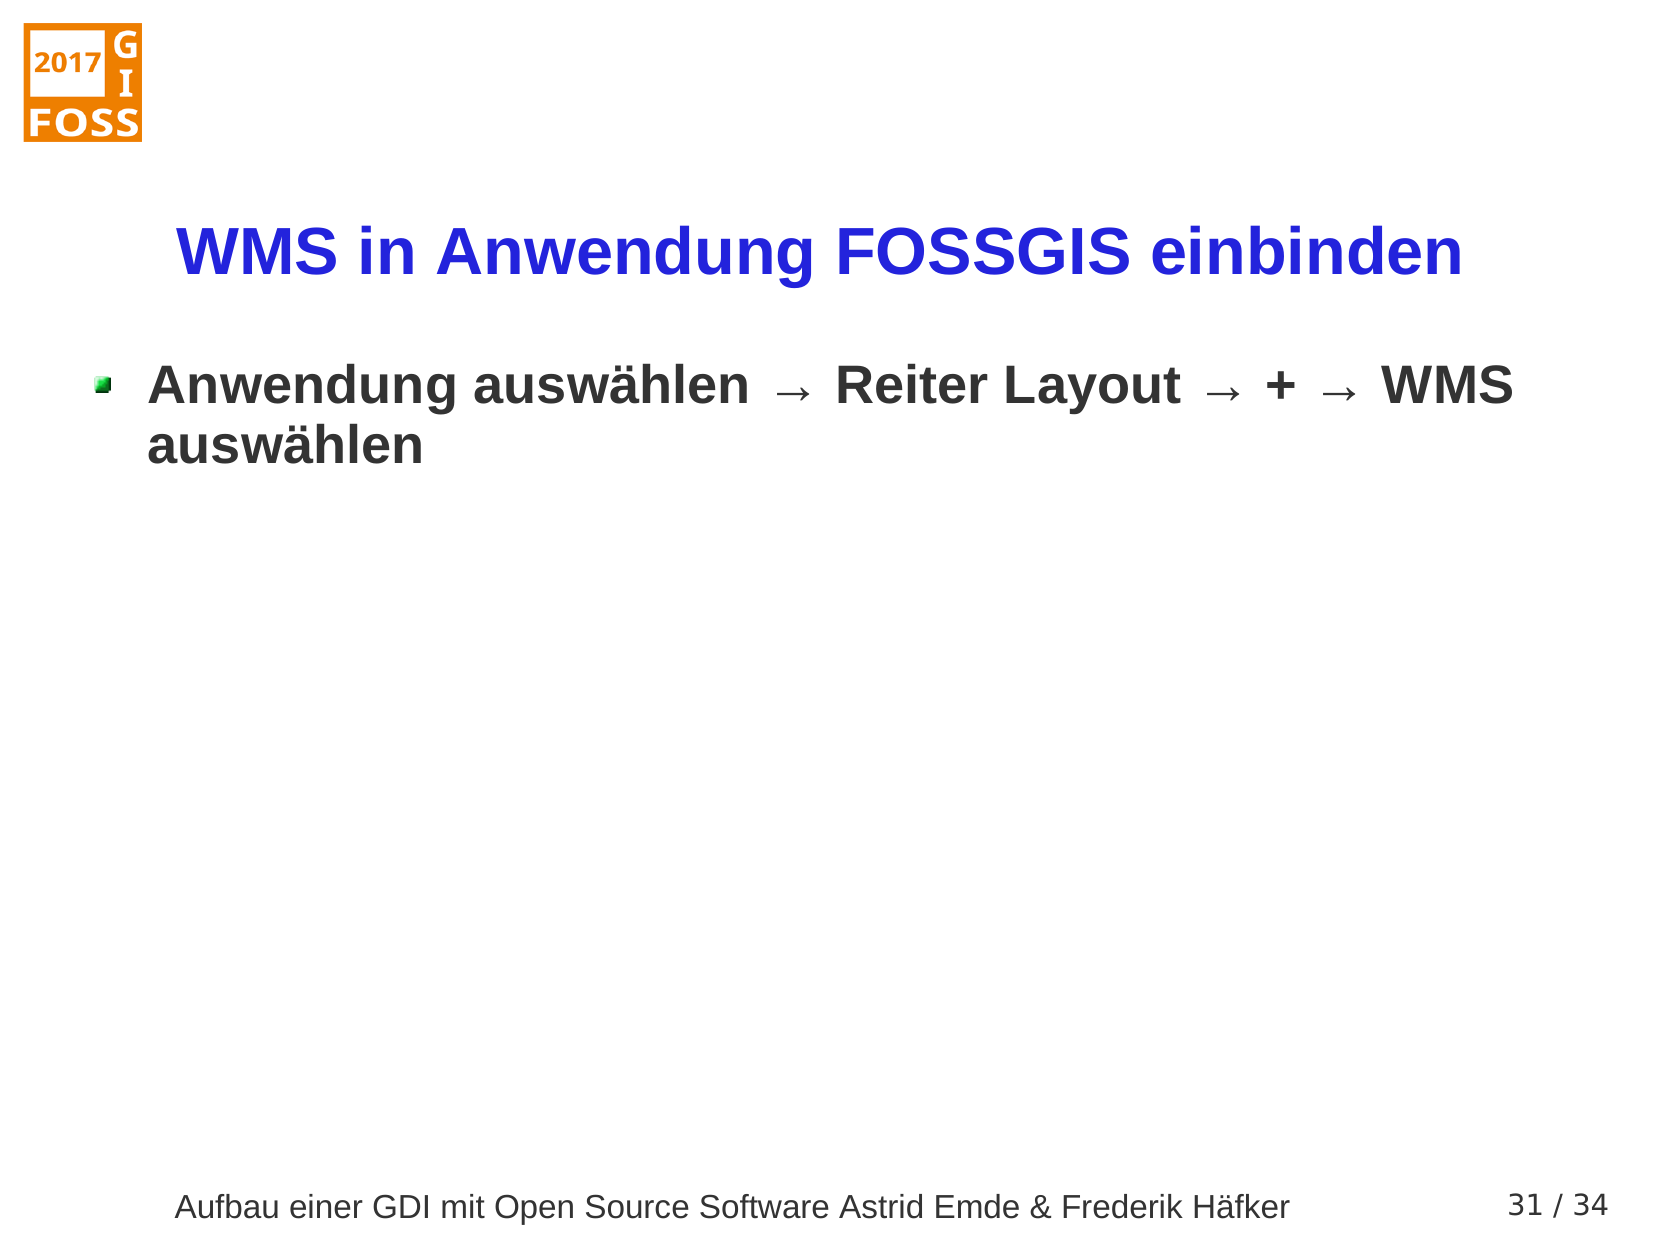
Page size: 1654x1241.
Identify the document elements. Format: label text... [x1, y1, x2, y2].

picture [23, 23, 142, 142]
title WMS in Anwendung FOSSGIS einbinden [76, 177, 1565, 325]
list Anwendung auswählen → Reiter Layout → + → WMS auswählen [76, 354, 1565, 1173]
